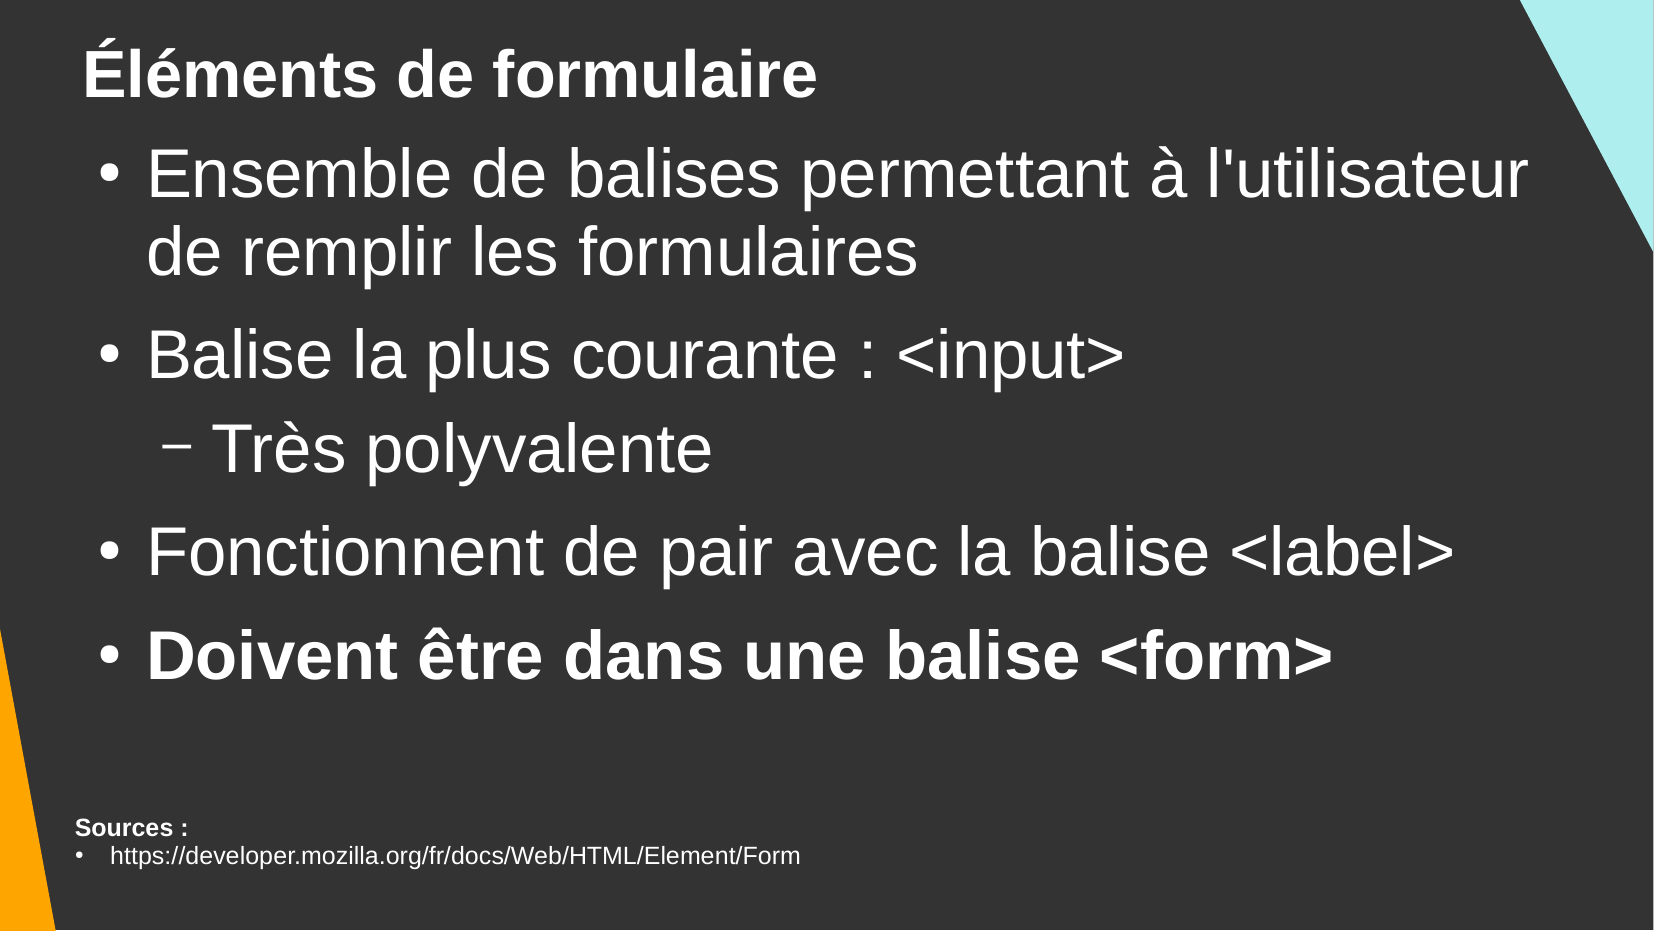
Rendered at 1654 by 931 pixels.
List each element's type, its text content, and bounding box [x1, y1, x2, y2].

text_box [0, 628, 56, 931]
text_box Sources : https://developer.mozilla.org/fr/docs/Web/HTML/Element/Form [60, 806, 1546, 877]
list Ensemble de balises permettant à l'utilisateur de remplir les formulaires Balise la plus courante : <input> Très polyvalente Fonctionnent de pair avec la balise <label> Doivent être dans une balise <form> [80, 135, 1605, 700]
title Éléments de formulaire [82, 37, 1588, 130]
text_box [1519, 0, 1654, 254]
